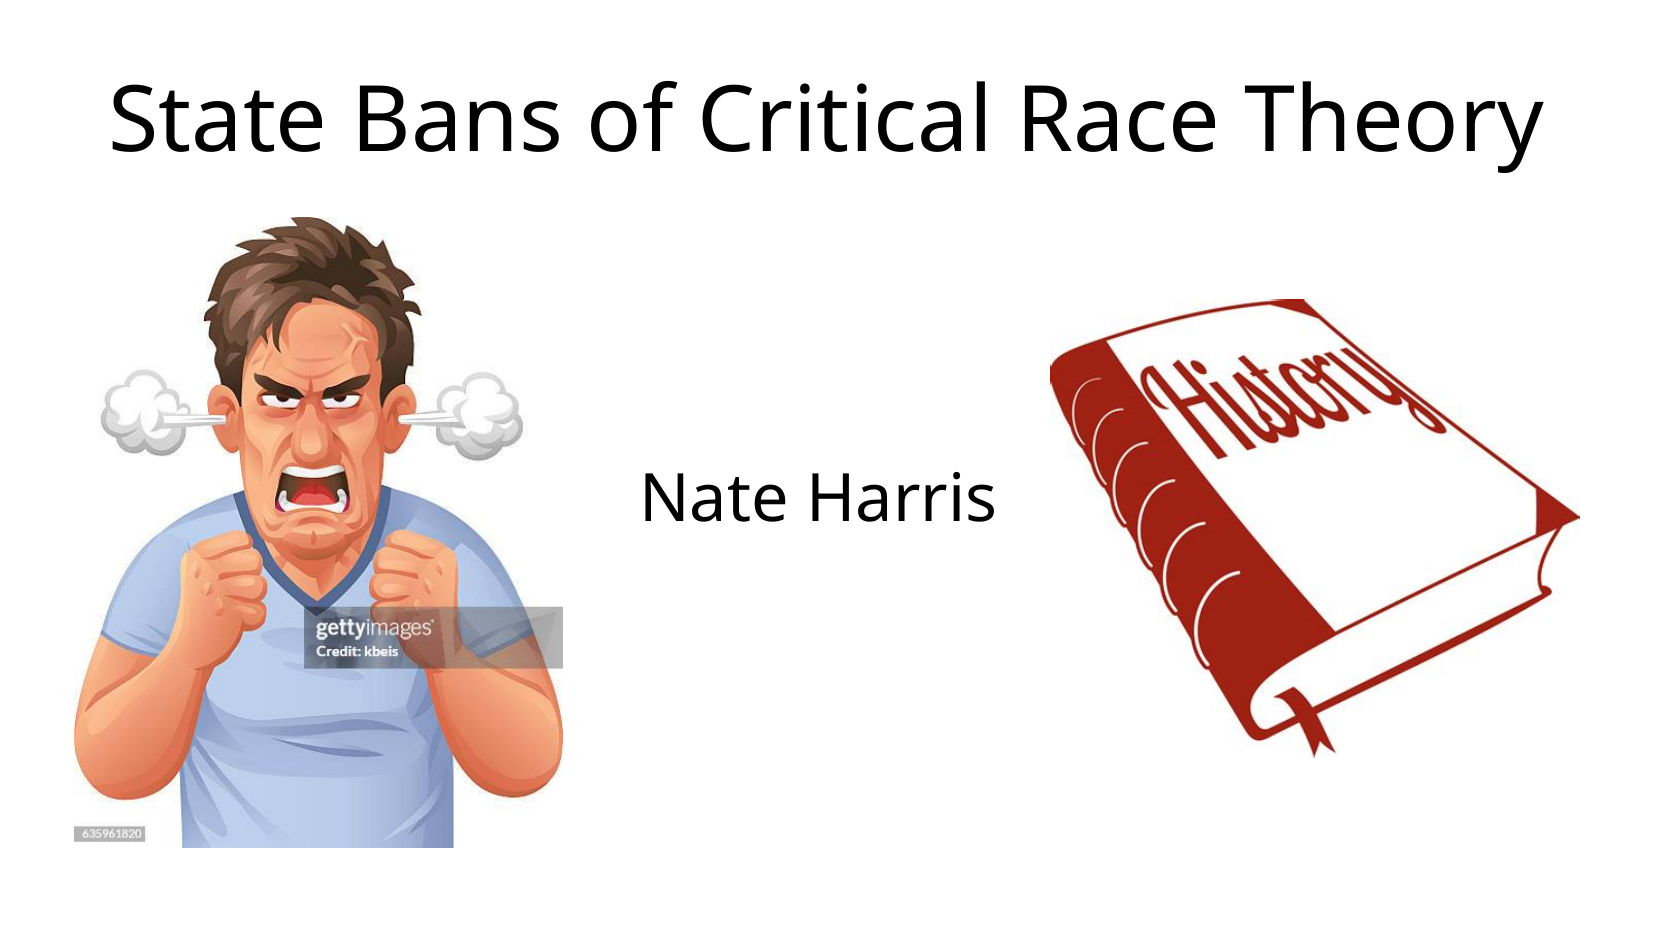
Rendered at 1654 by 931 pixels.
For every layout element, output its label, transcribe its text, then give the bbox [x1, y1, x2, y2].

picture [1050, 299, 1580, 758]
picture [74, 217, 563, 848]
title State Bans of Critical Race Theory [82, 37, 1571, 193]
subtitle Nate Harris [563, 224, 1563, 765]
